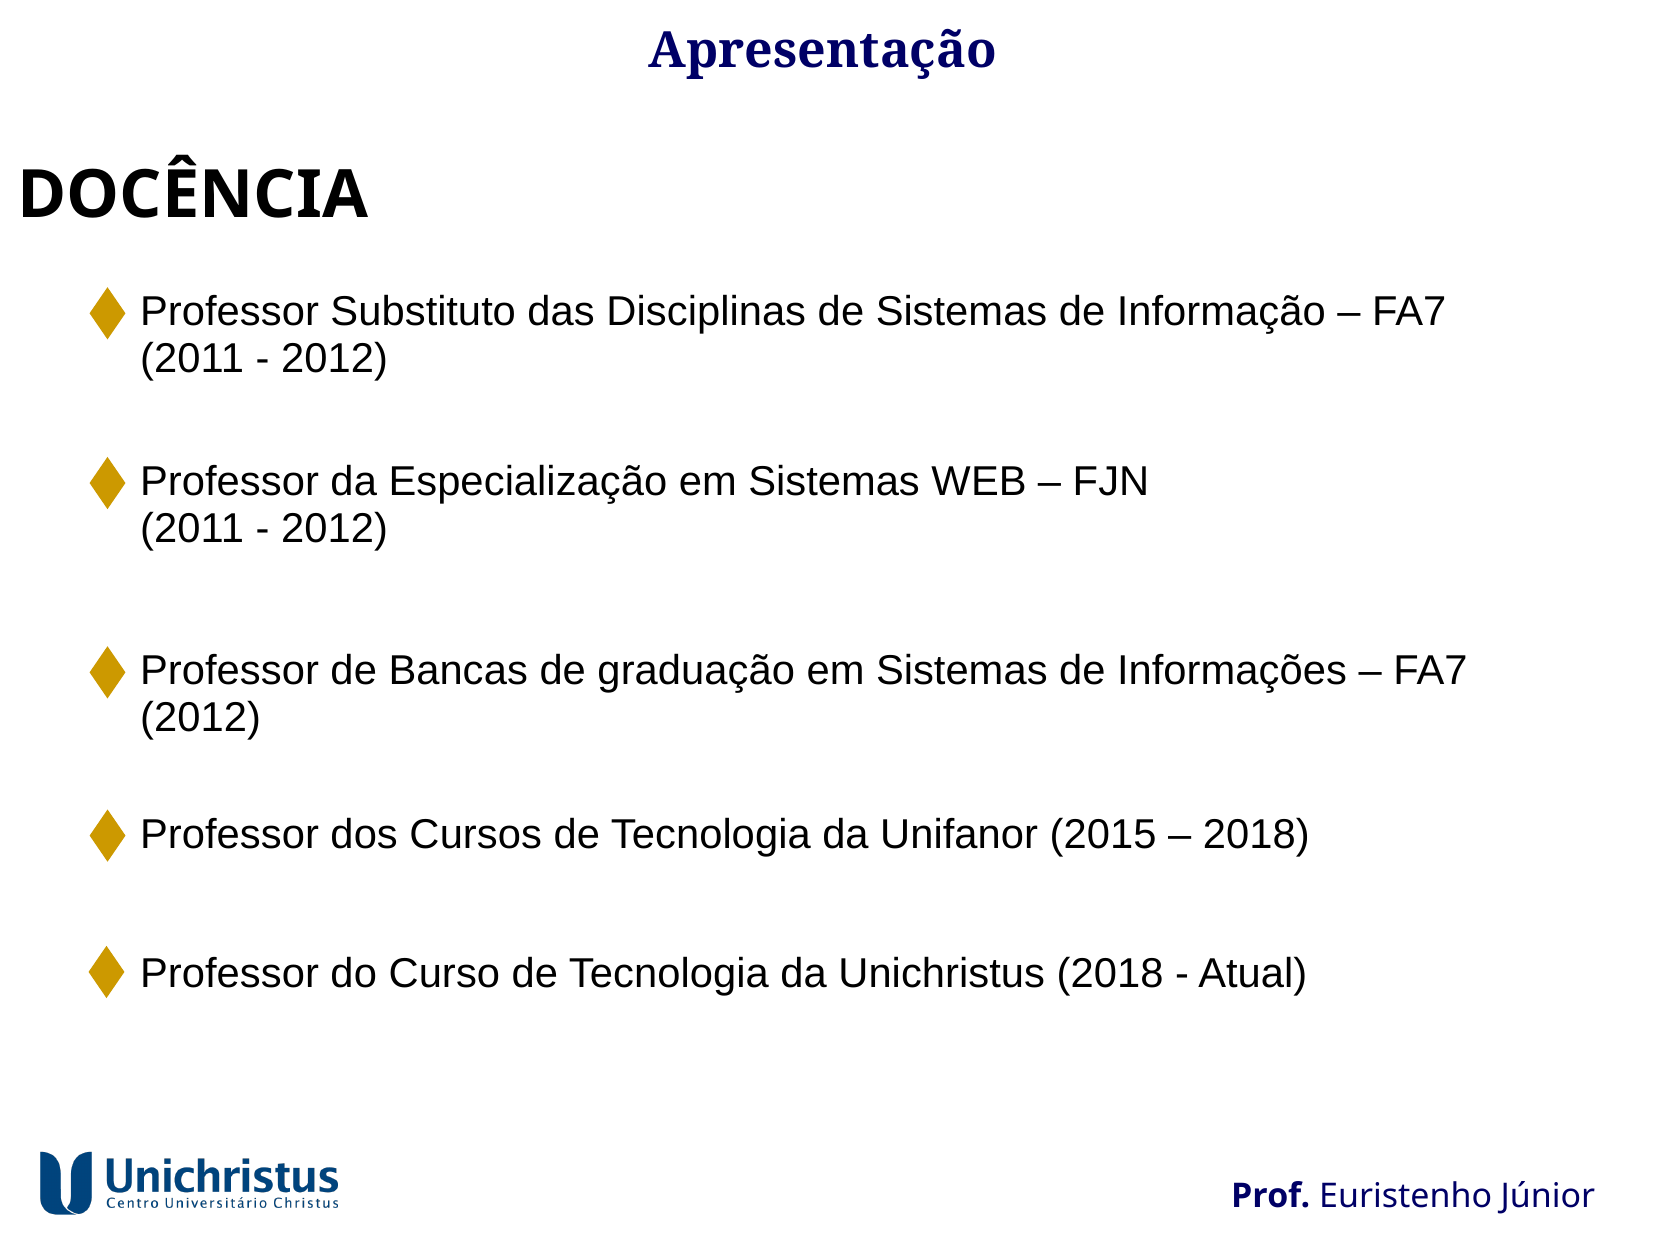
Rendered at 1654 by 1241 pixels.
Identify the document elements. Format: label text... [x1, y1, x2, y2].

text_box Professor Substituto das Disciplinas de Sistemas de Informação – FA7 (2011 - 2012) [125, 280, 1477, 400]
text_box Professor dos Cursos de Tecnologia da Unifanor (2015 – 2018) Professor do Curso de Tecnologia da Unichristus (2018 - Atual) [125, 802, 1366, 1004]
text_box [89, 809, 125, 862]
text_box [89, 456, 125, 510]
text_box Professor de Bancas de graduação em Sistemas de Informações – FA7 (2012) [125, 639, 1498, 759]
text_box Apresentação [633, 6, 1020, 113]
text_box [89, 646, 125, 699]
picture [35, 1148, 343, 1217]
text_box DOCÊNCIA [2, 138, 399, 281]
text_box [88, 945, 125, 999]
text_box Professor da Especialização em Sistemas WEB – FJN (2011 - 2012) [125, 450, 1177, 570]
text_box Prof. Euristenho Júnior [1216, 1163, 1654, 1224]
text_box [89, 287, 125, 340]
